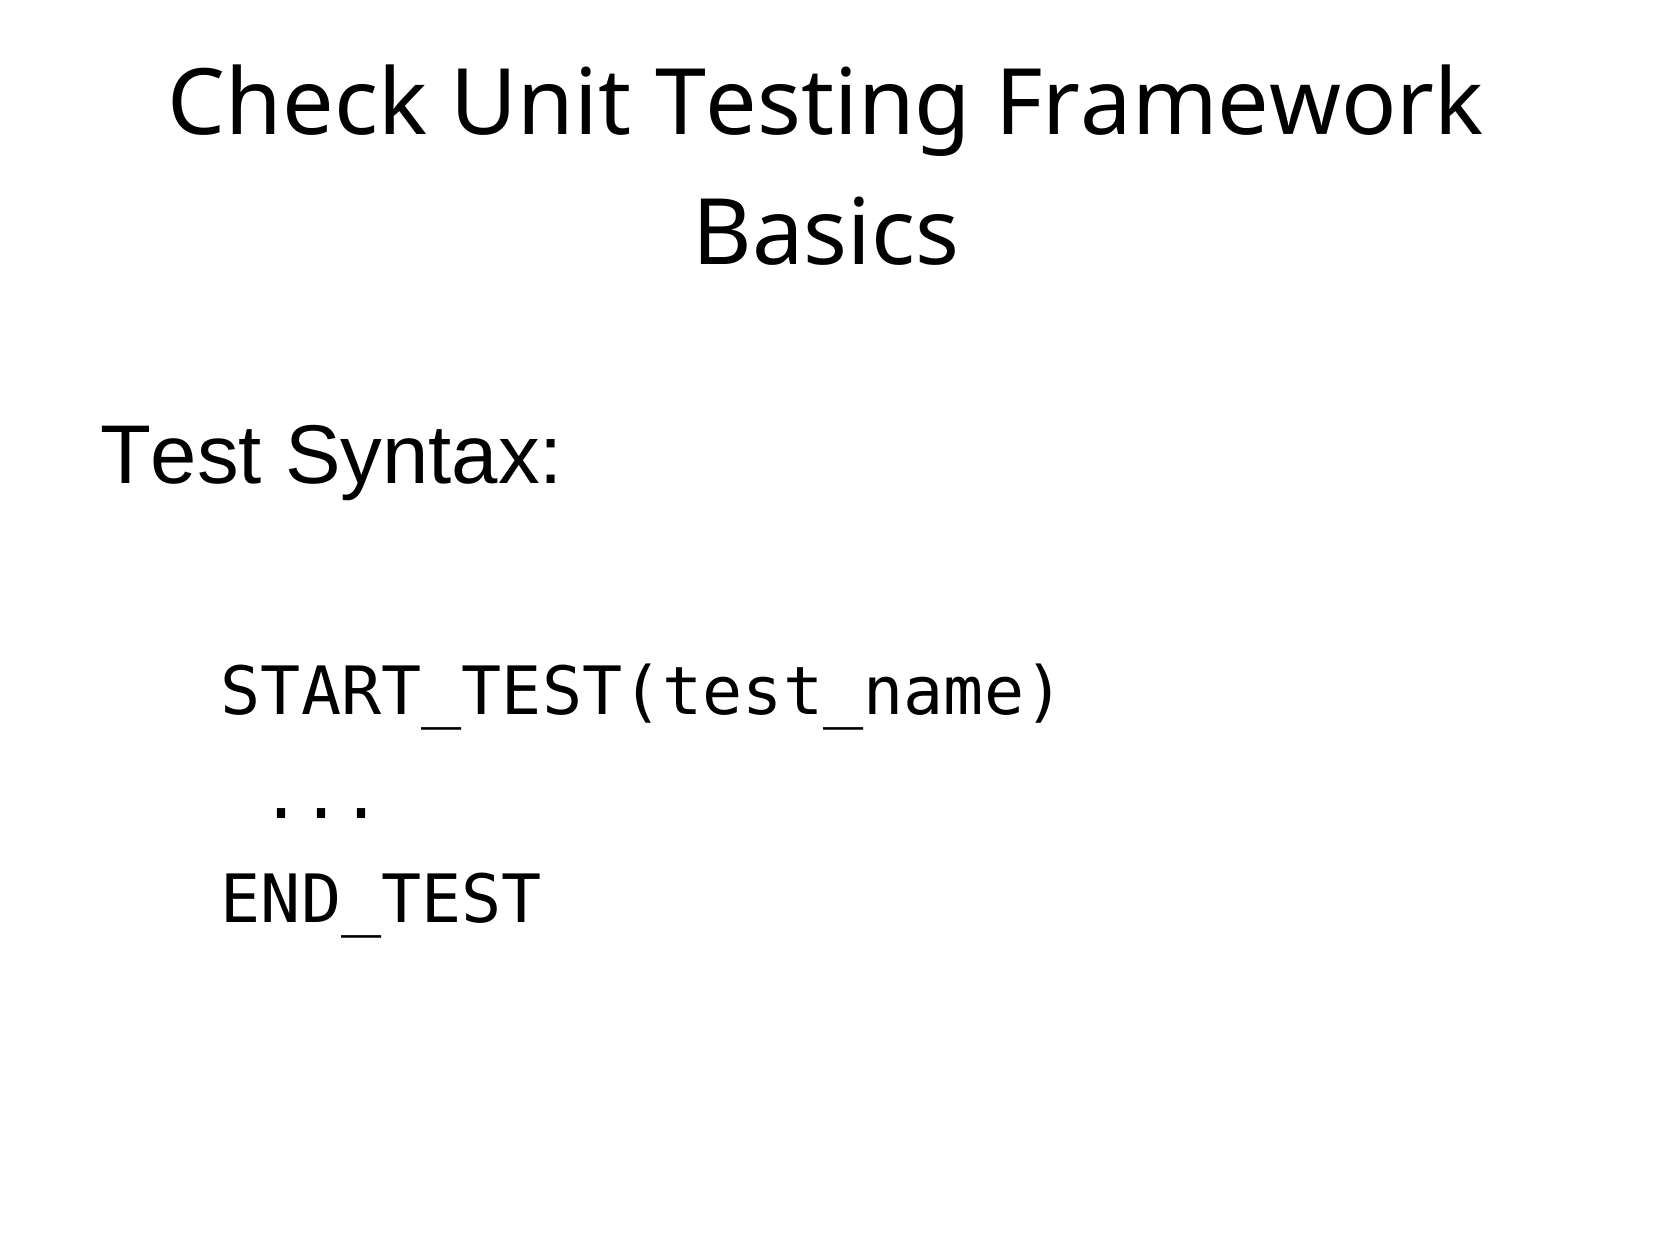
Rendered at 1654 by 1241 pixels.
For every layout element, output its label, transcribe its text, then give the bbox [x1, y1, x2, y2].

title Check Unit Testing Framework Basics [82, 23, 1571, 283]
list Test Syntax: START_TEST(test_name) ... END_TEST [82, 295, 1571, 1109]
